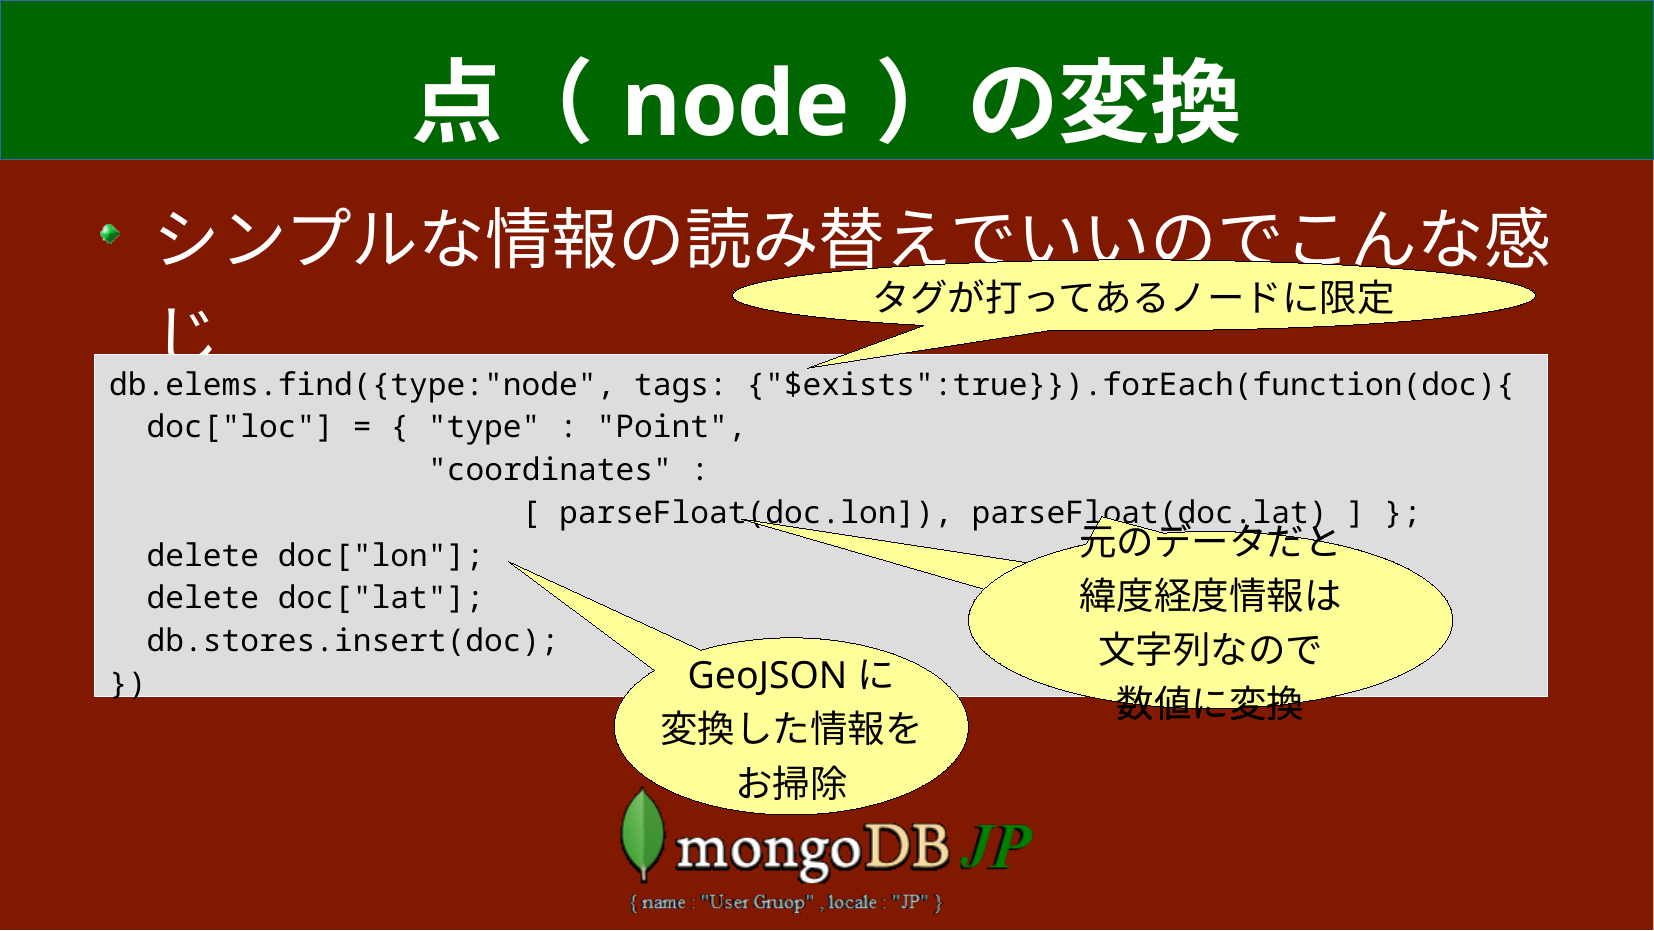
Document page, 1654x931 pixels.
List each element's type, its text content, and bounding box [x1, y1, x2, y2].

text_box GeoJSONに 変換した情報を お掃除 [508, 561, 969, 815]
list シンプルな情報の読み替えでいいのでこんな感じ [82, 185, 1571, 726]
title 点（node）の変換 [82, 37, 1571, 156]
text_box 元のデータだと 緯度経度情報は 文字列なので 数値に変換 [741, 519, 1025, 589]
picture [616, 784, 1047, 931]
text_box db.elems.find({type:"node", tags: {"$exists":true}}).forEach(function(doc){ doc["loc"] = { "type" : "Point", "coordinates" : [ parseFloat(doc.lon]), parseFloat(doc.lat) ] }; delete doc["lon"]; delete doc["lat"]; db.stores.insert(doc); }) [94, 354, 1548, 697]
text_box 元のデータだと 緯度経度情報は 文字列なので 数値に変換 [968, 516, 1453, 709]
text_box タグが打ってあるノードに限定 [732, 259, 1536, 369]
